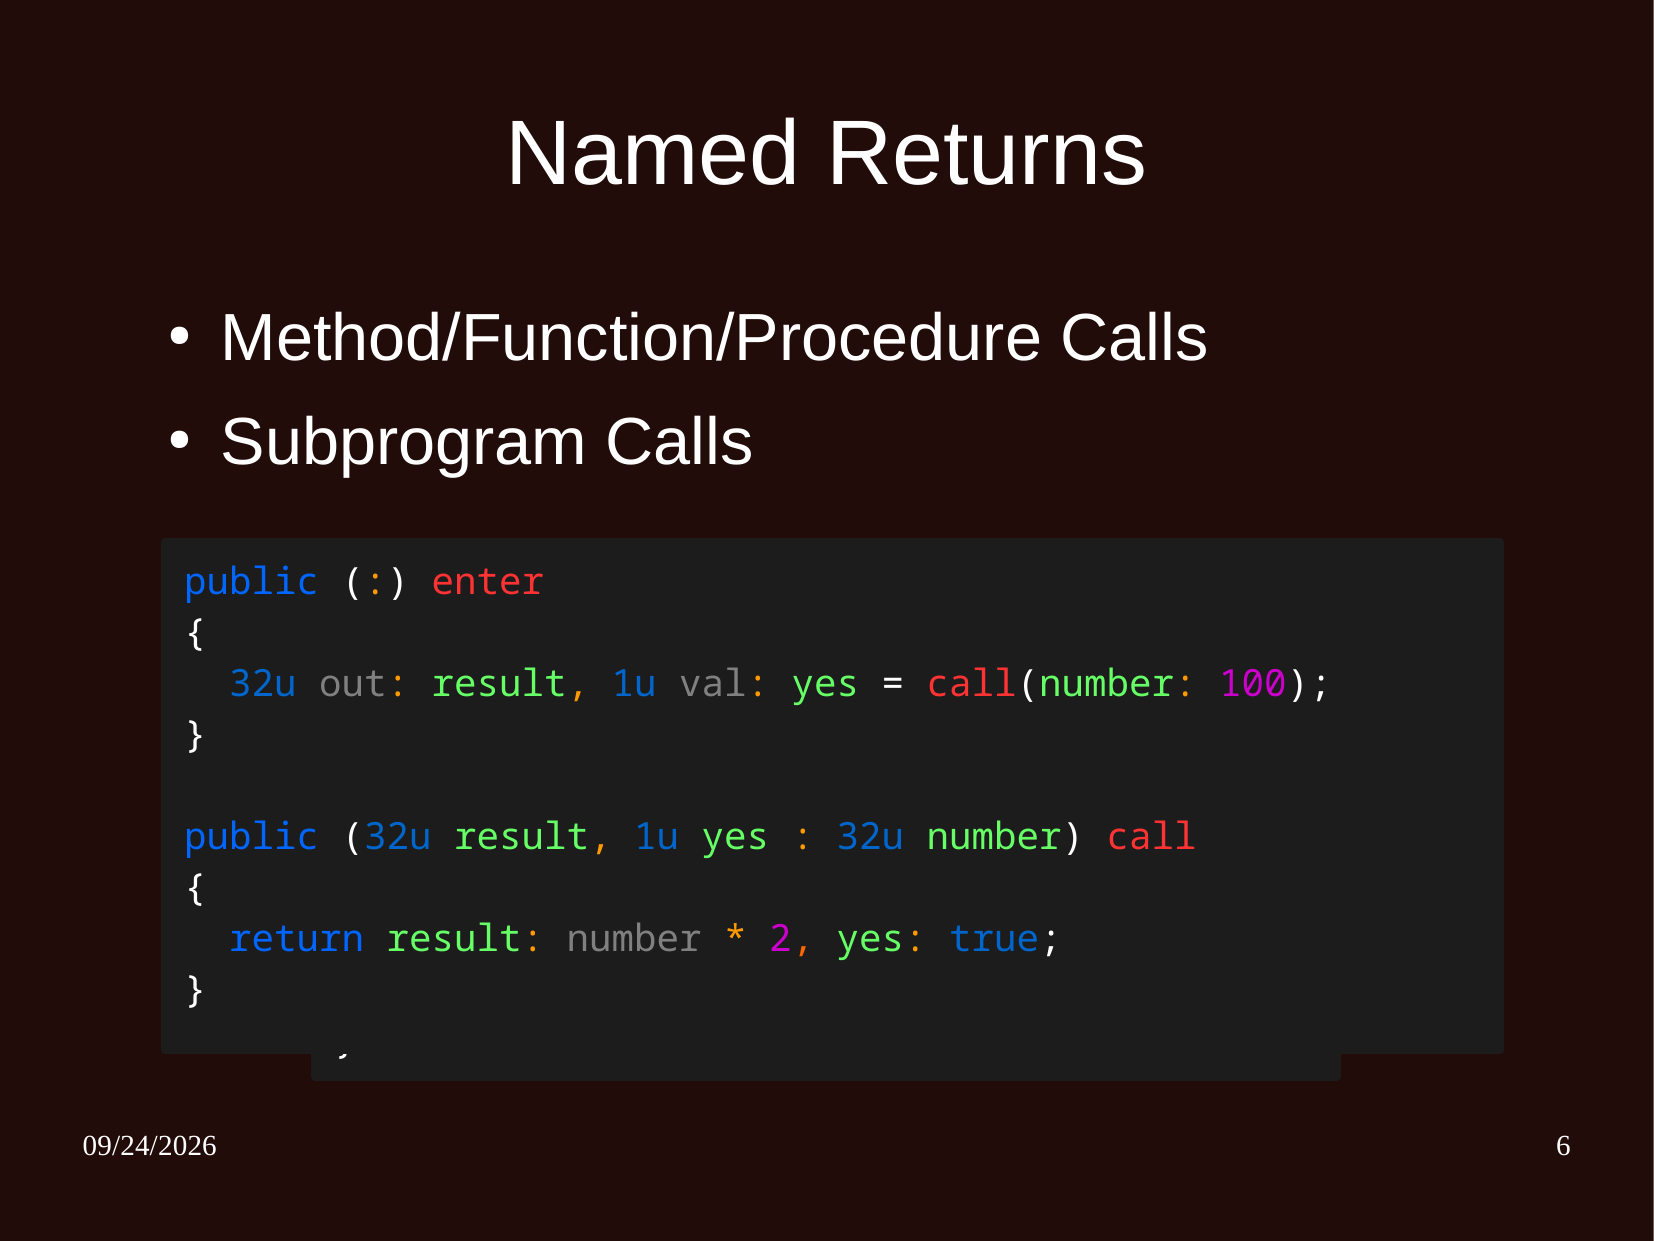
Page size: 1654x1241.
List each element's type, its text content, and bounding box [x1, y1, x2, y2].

title Named Returns [82, 49, 1571, 257]
list Method/Function/Procedure Calls Subprogram Calls [150, 300, 1501, 601]
text_box public (:) enter { 32u out: result, 1u val: yes = call(number: 100); } public (32u result, 1u yes : 32u number) call { return result: number * 2, yes: true; } [165, 542, 1501, 1051]
picture [0, 0, 1654, 1241]
